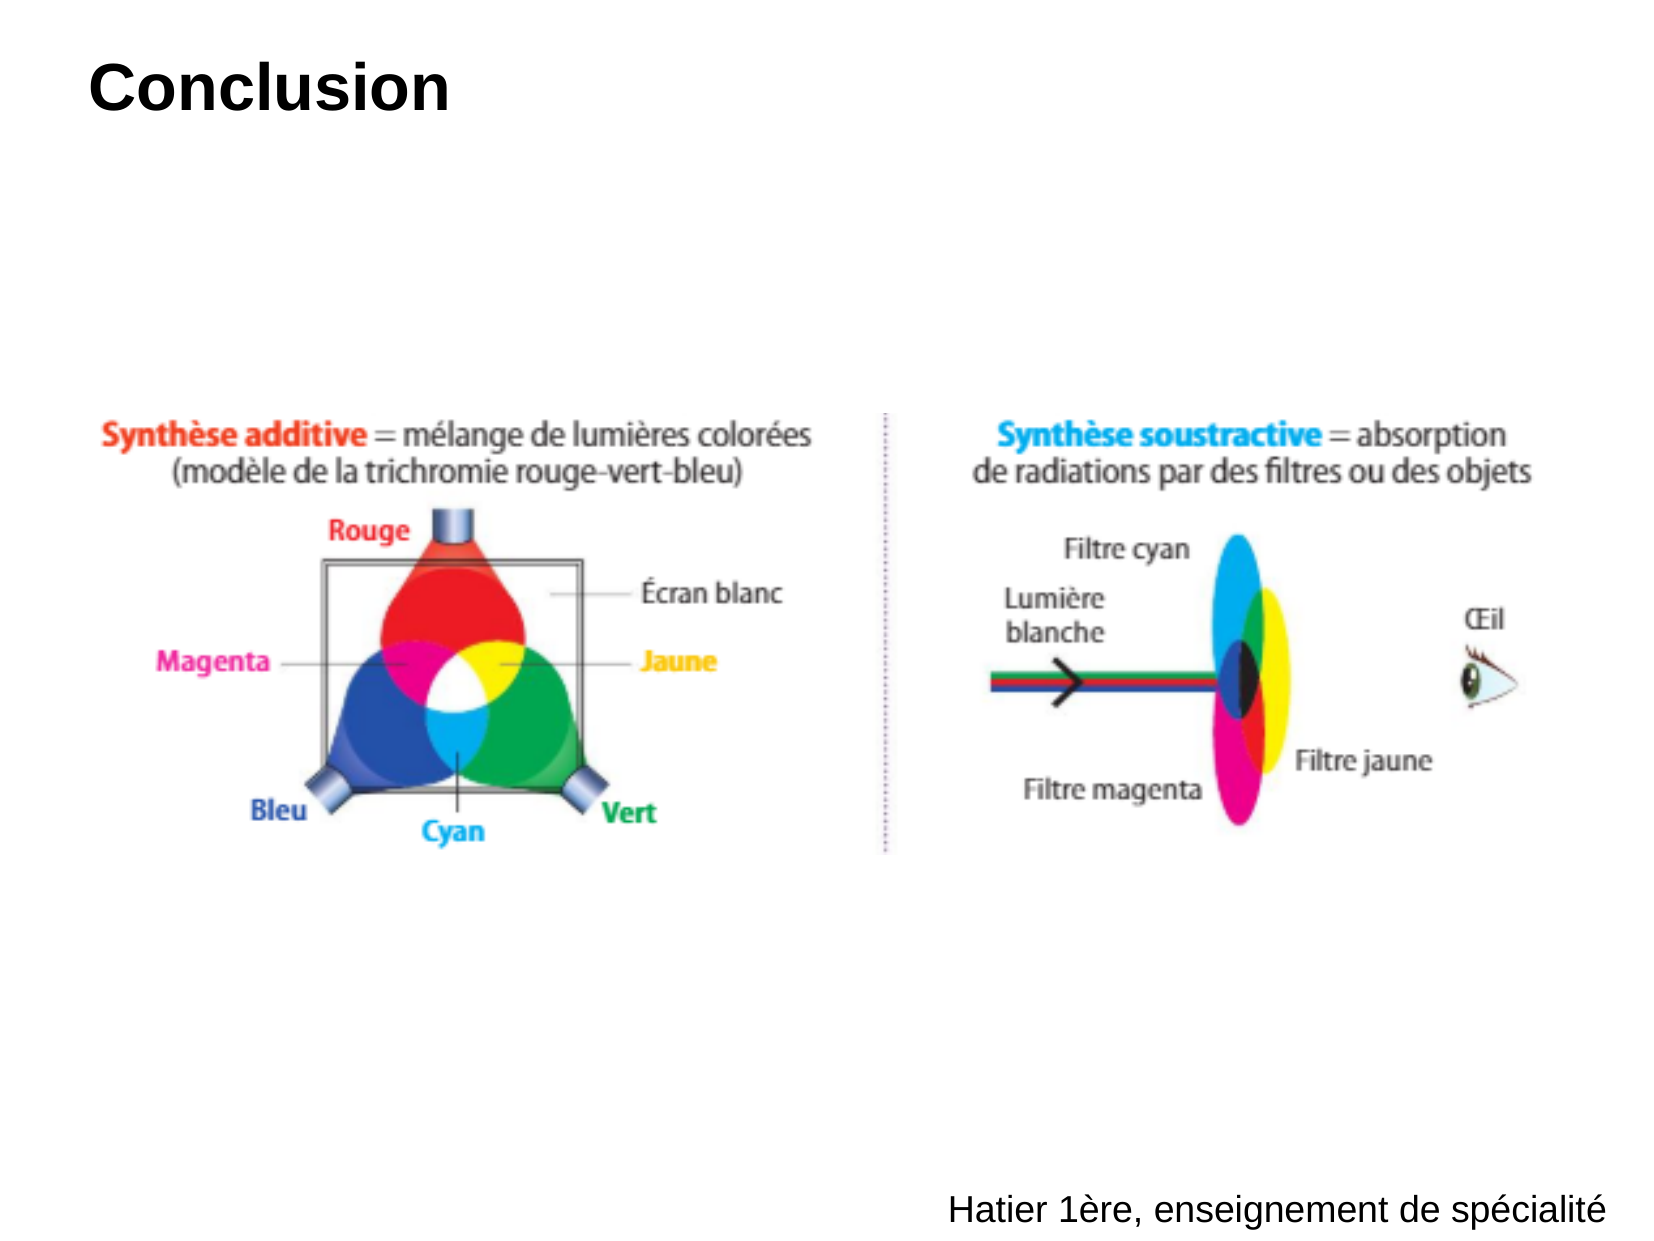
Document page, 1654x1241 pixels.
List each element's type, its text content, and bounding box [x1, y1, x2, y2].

picture [81, 413, 1571, 855]
text_box Conclusion [0, 0, 1607, 207]
text_box Hatier 1ère, enseignement de spécialité [933, 1181, 1654, 1241]
